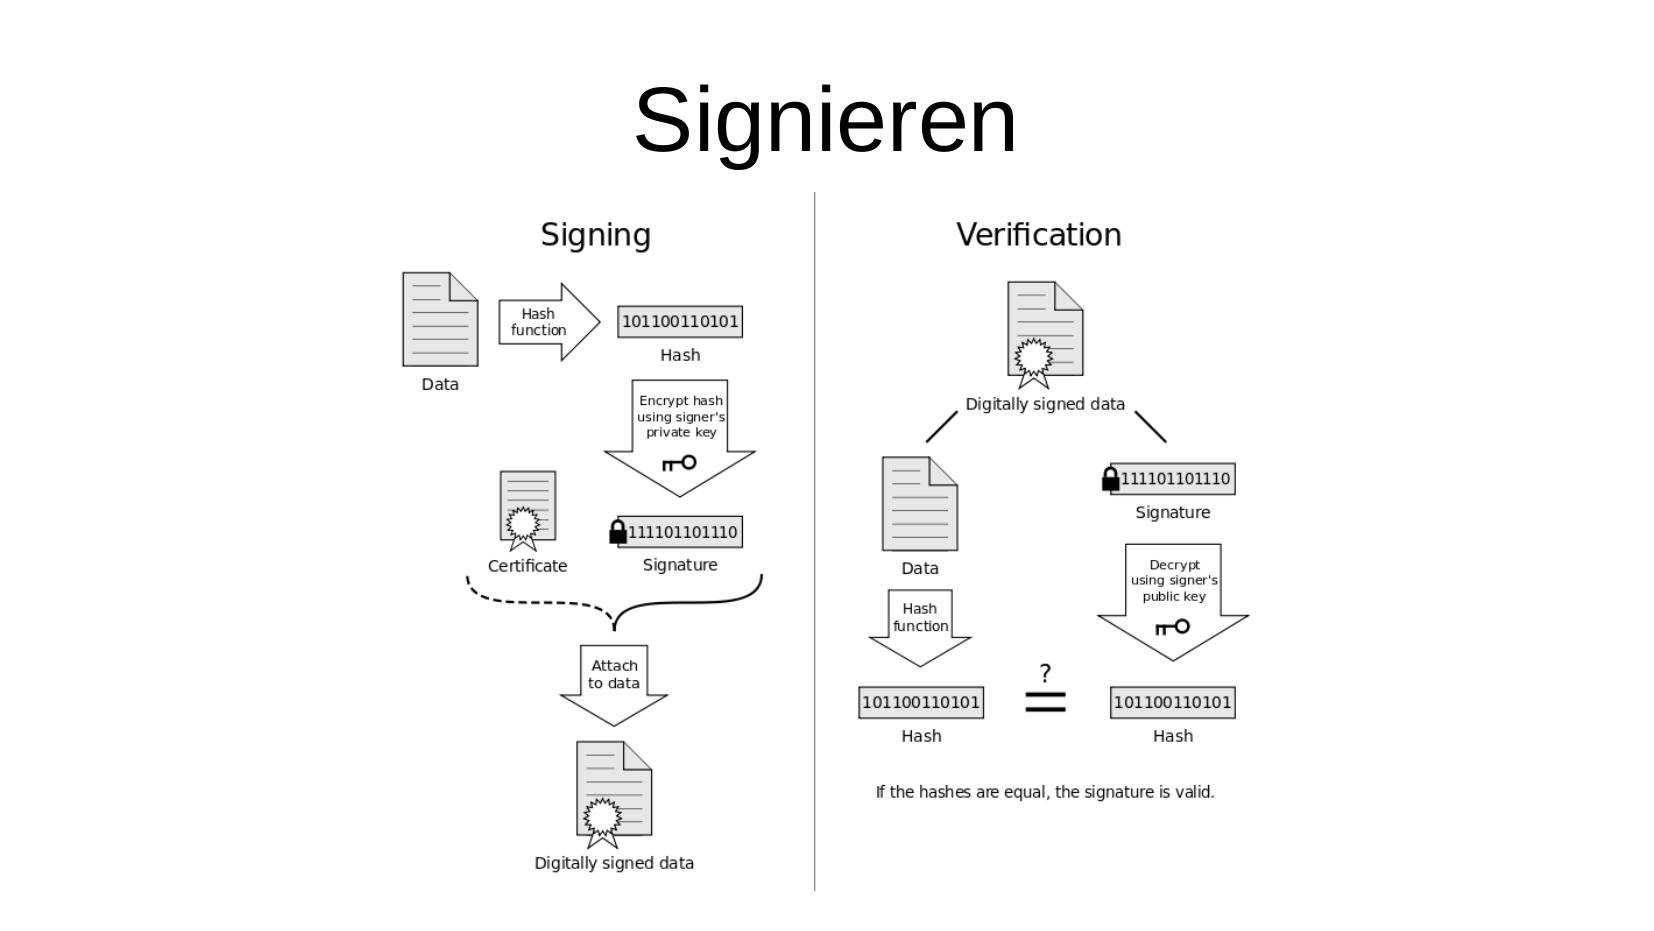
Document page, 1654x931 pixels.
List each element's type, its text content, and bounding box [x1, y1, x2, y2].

picture [361, 192, 1293, 891]
title Signieren [82, 37, 1571, 193]
